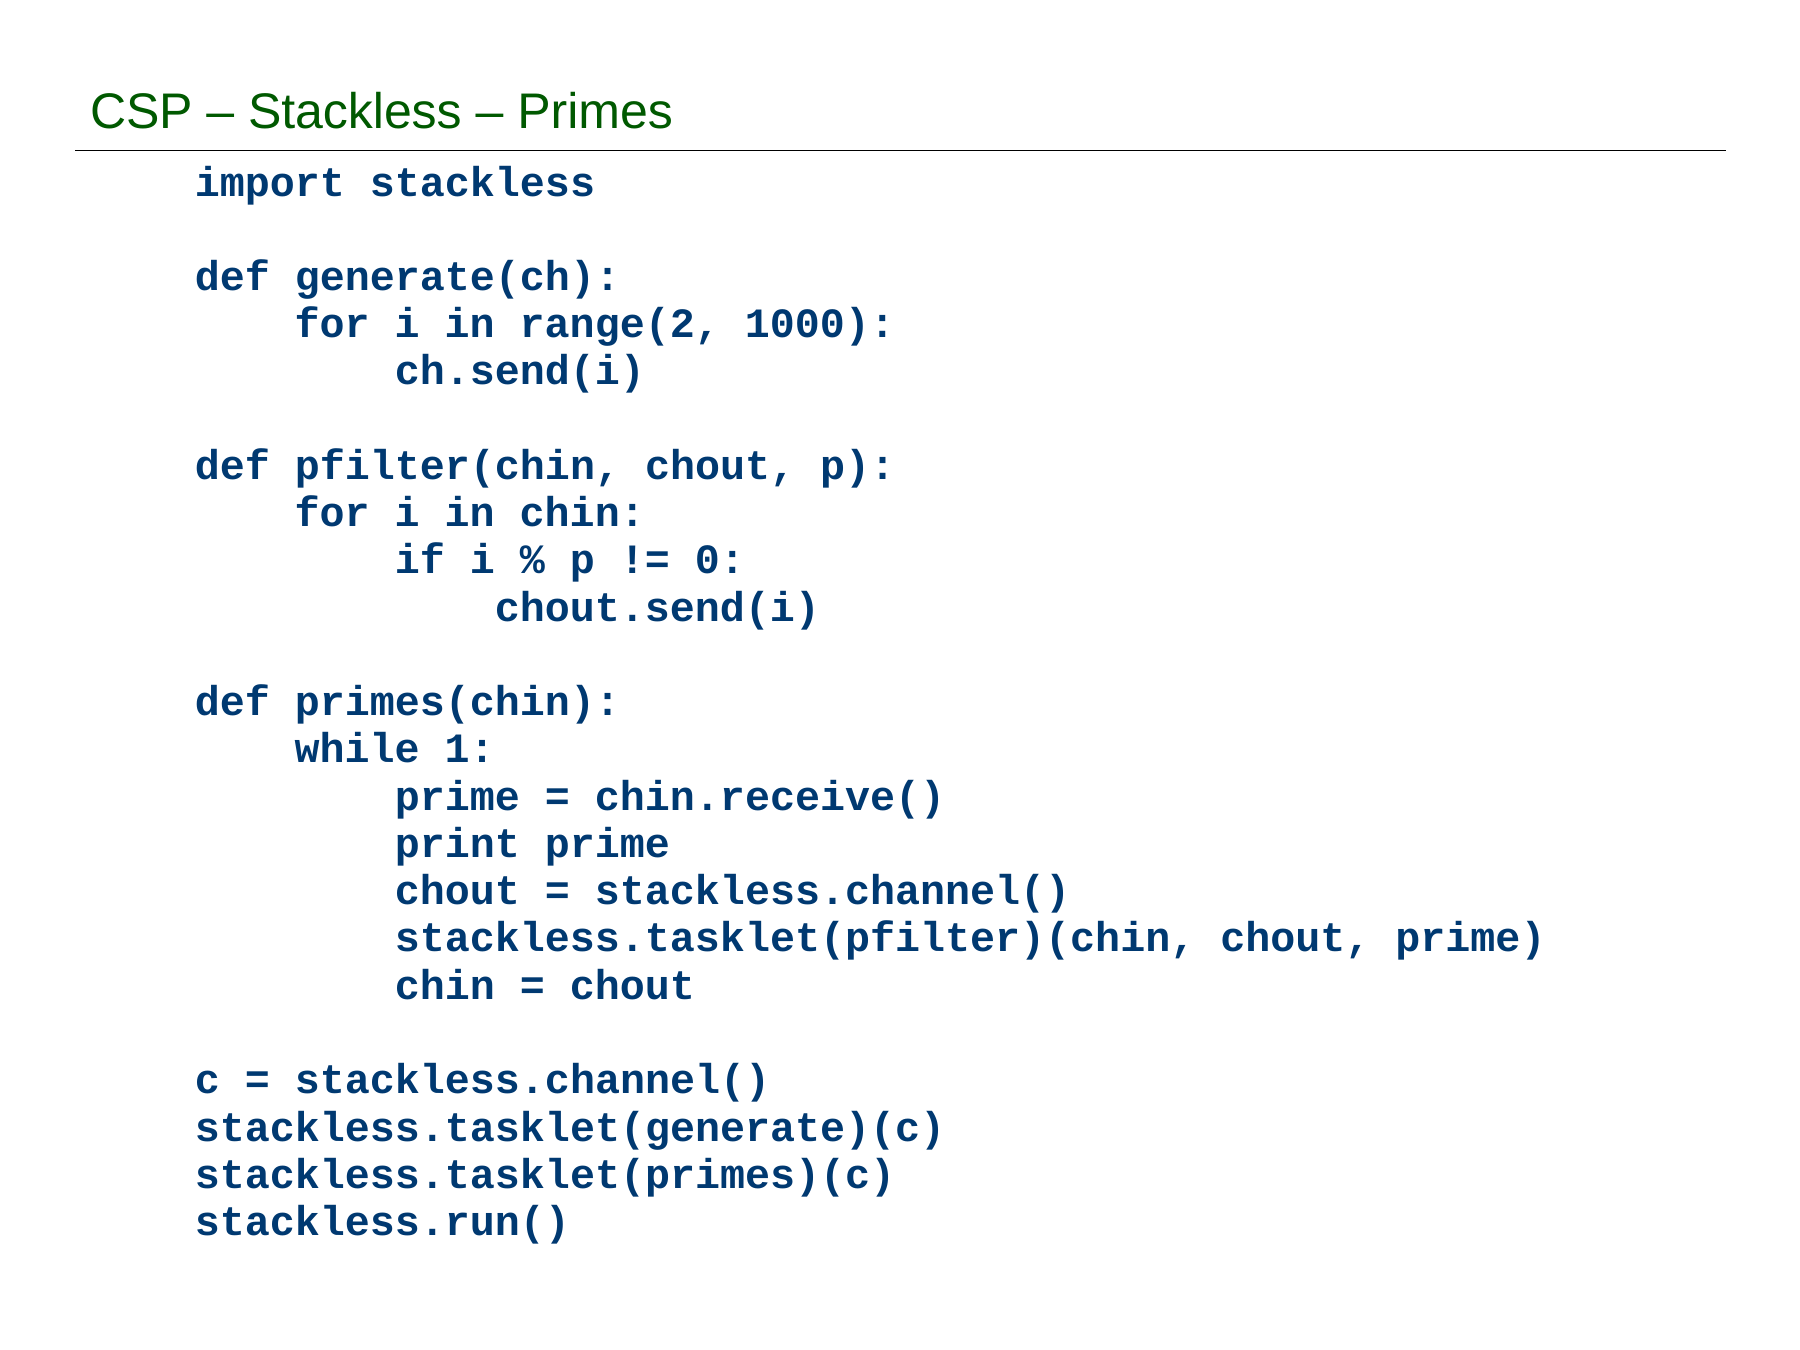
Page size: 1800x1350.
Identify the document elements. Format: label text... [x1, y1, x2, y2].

title CSP – Stackless – Primes [90, 38, 1710, 147]
text_box import stackless def generate(ch): for i in range(2, 1000): ch.send(i) def pfilter(chin, chout, p): for i in chin: if i % p != 0: chout.send(i) def primes(chin): while 1: prime = chin.receive() print prime chout = stackless.channel() stackless.tasklet(pfilter)(chin, chout, prime) chin = chout c = stackless.channel() stackless.tasklet(generate)(c) stackless.tasklet(primes)(c) stackless.run() [179, 153, 1800, 1303]
